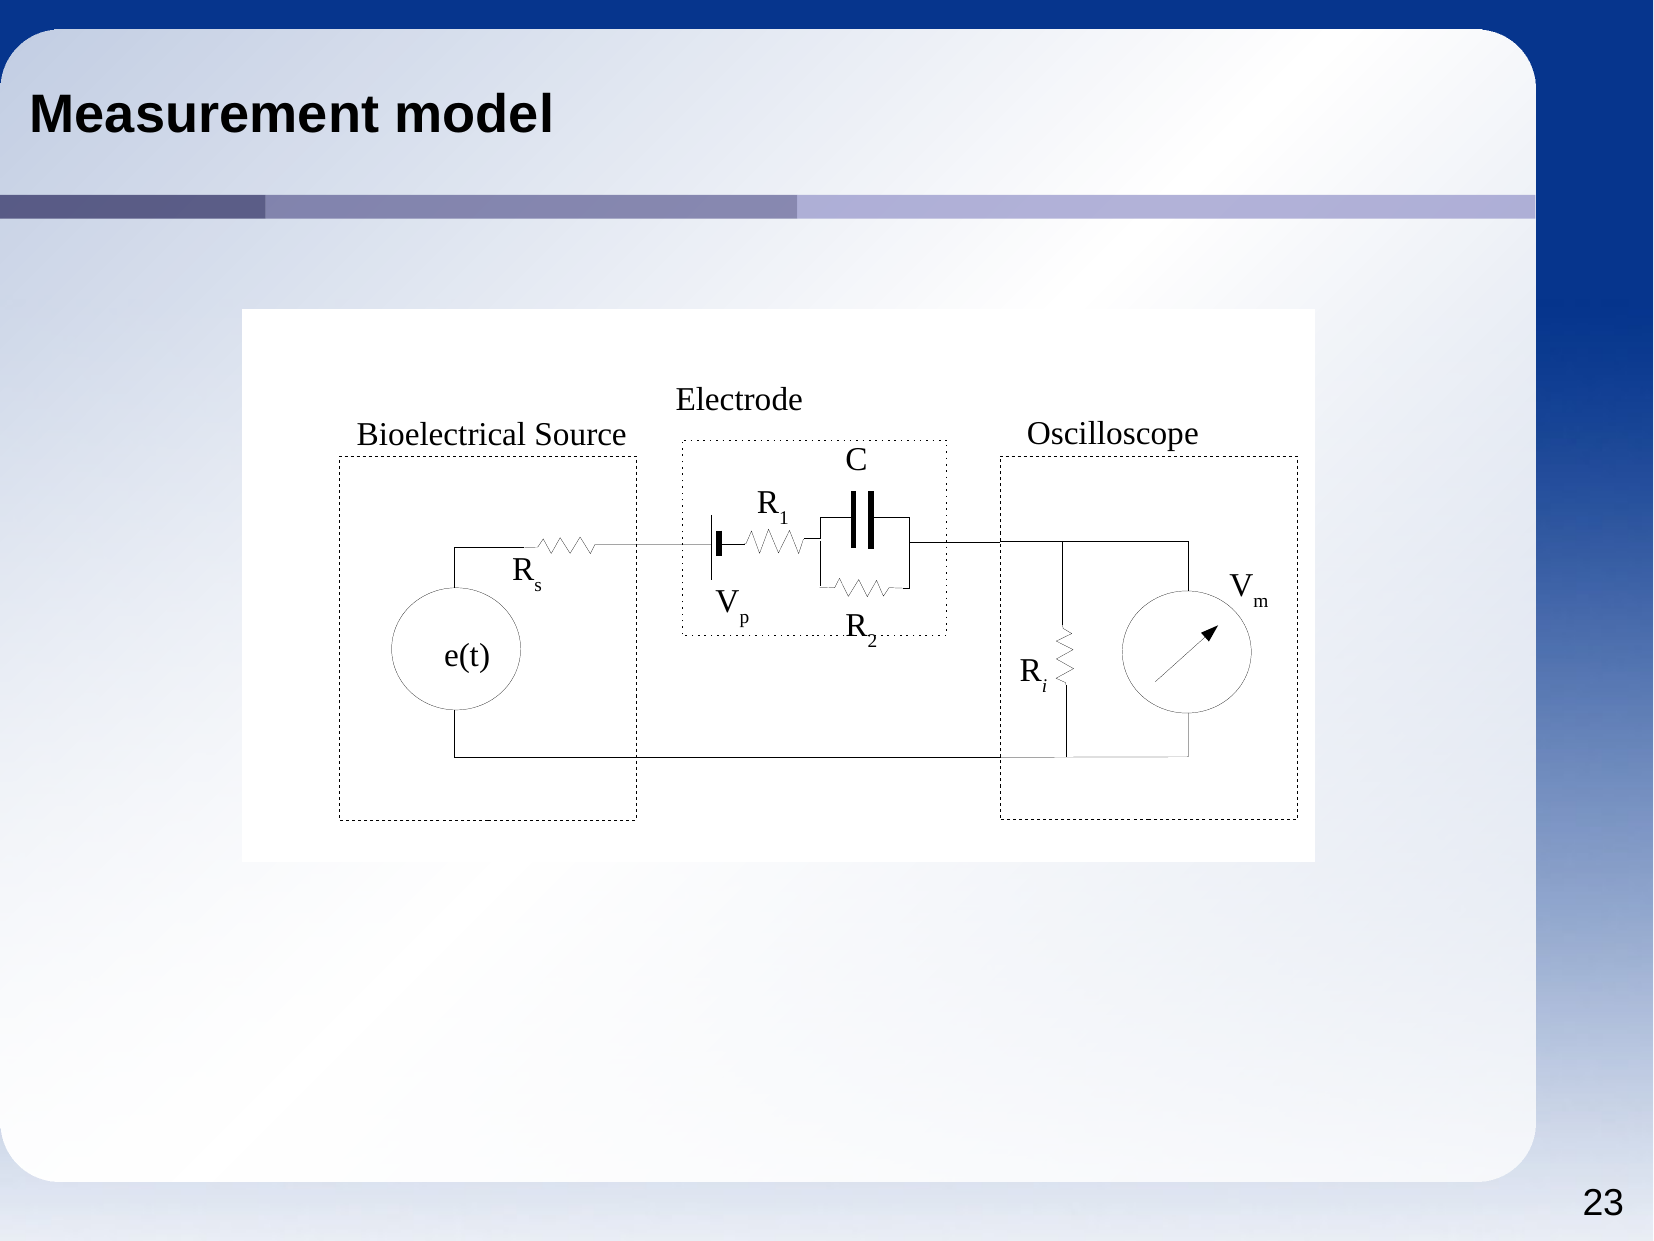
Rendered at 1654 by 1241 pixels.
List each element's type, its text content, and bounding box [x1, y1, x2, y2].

picture [0, 0, 1654, 1241]
title Measurement model [29, 49, 1506, 178]
chart [241, 308, 1316, 862]
